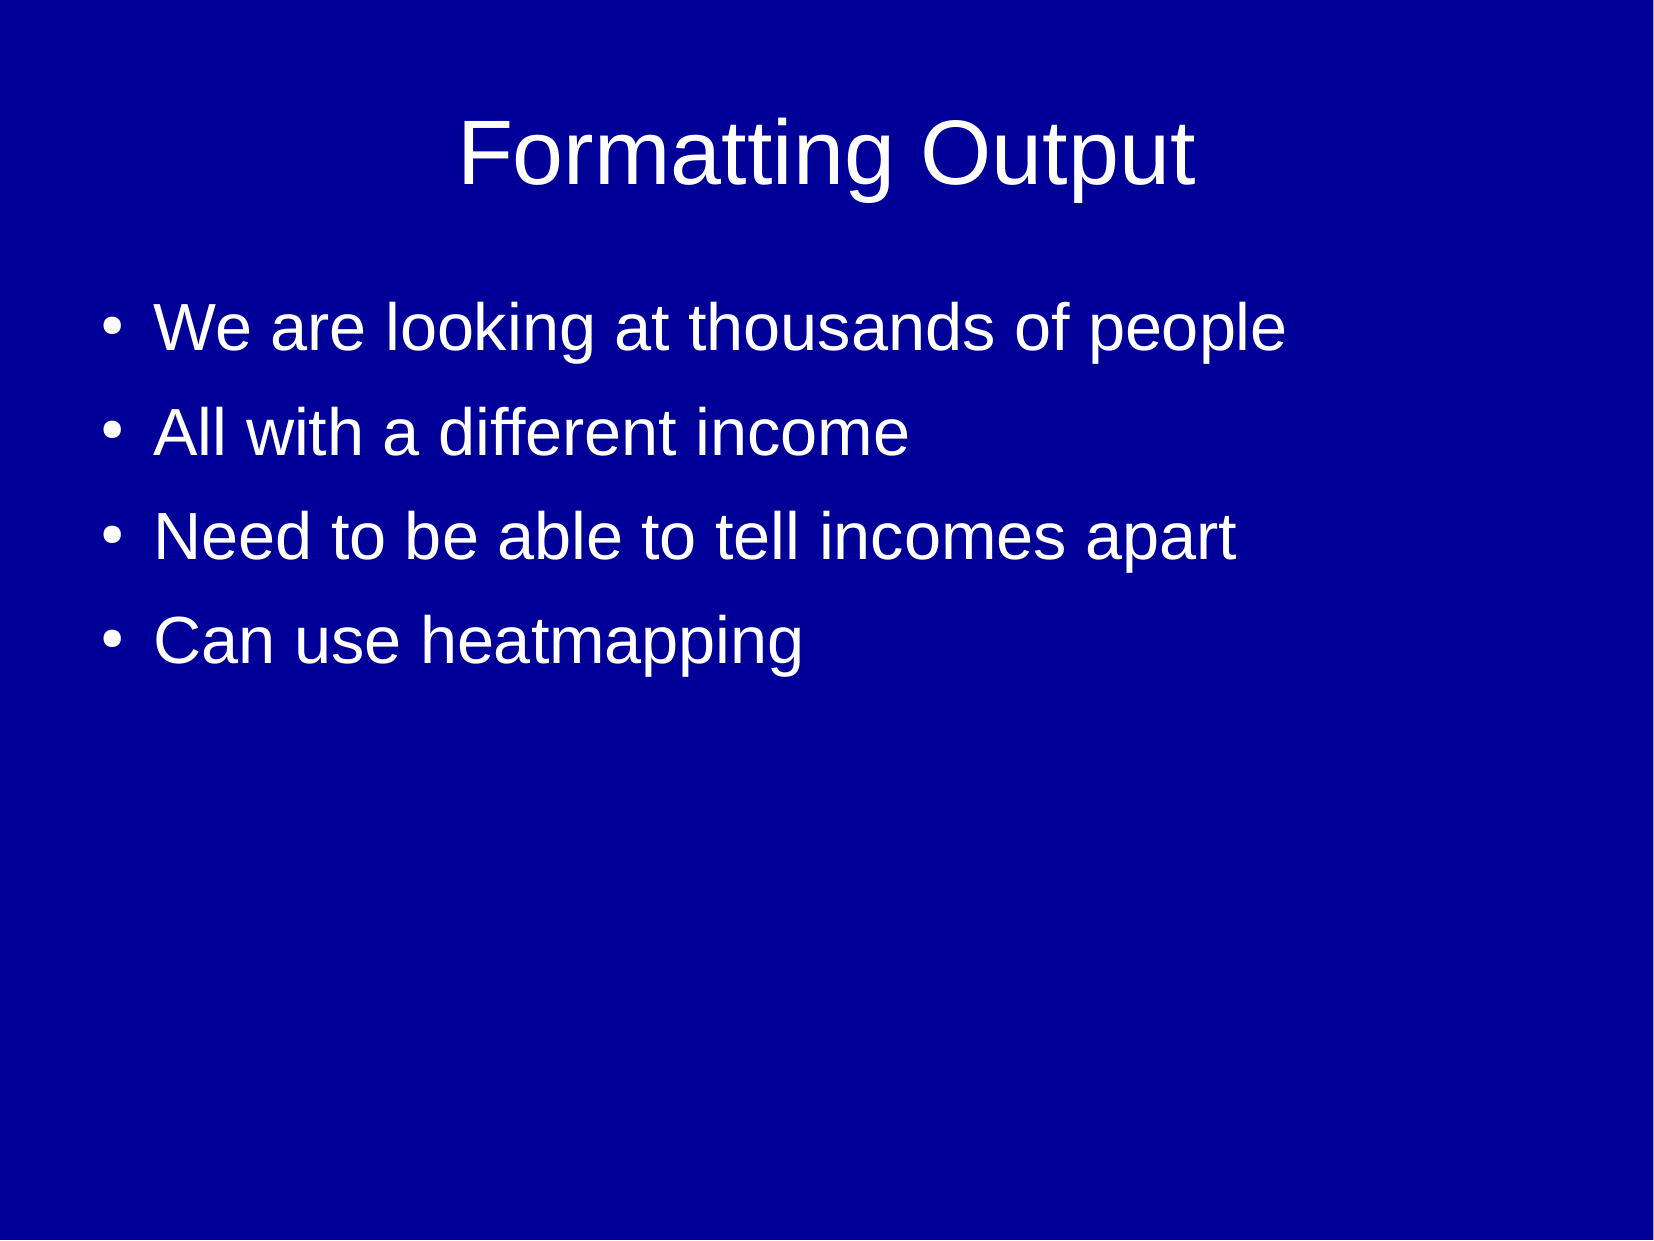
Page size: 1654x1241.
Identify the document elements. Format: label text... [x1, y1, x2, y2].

title Formatting Output [82, 49, 1571, 257]
list We are looking at thousands of people All with a different income Need to be able to tell incomes apart Can use heatmapping [82, 290, 1571, 1010]
